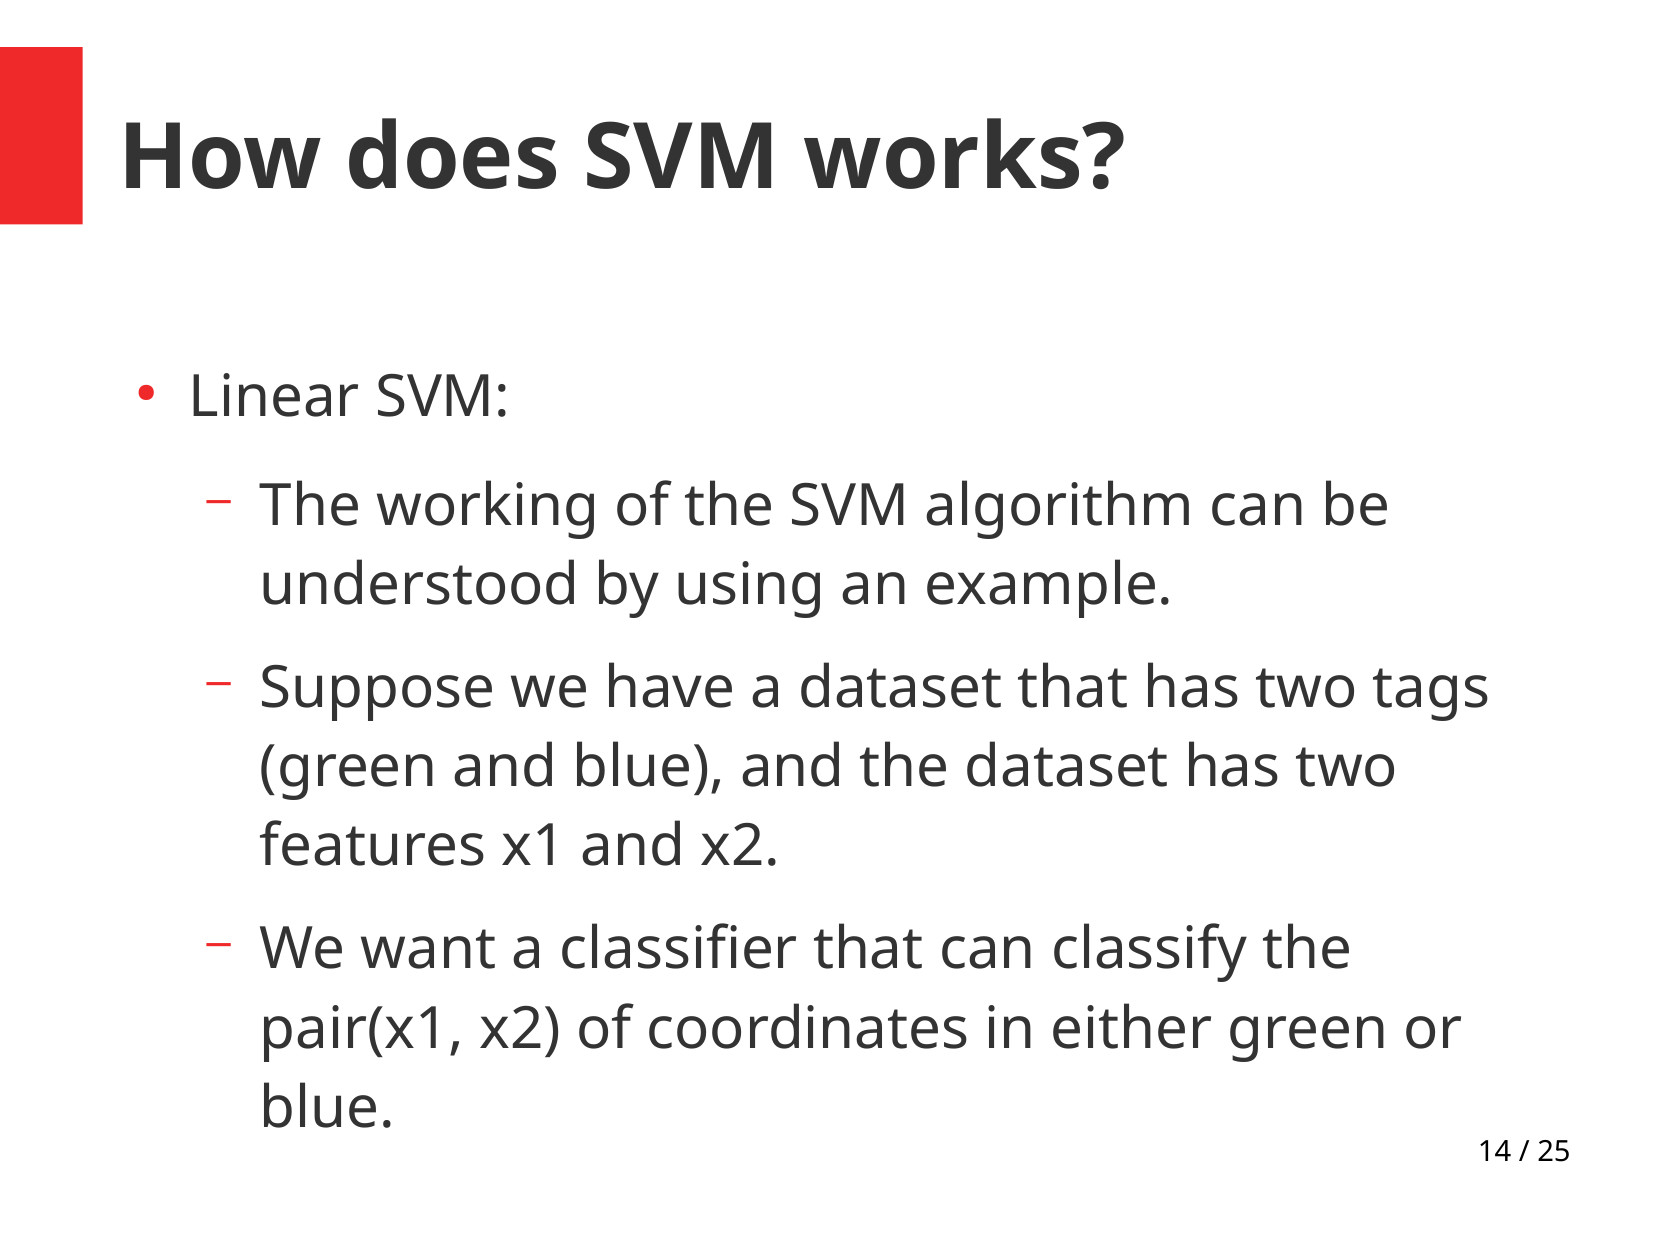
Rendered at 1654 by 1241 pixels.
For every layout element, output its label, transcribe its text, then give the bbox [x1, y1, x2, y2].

list Linear SVM: The working of the SVM algorithm can be understood by using an example. Suppose we have a dataset that has two tags (green and blue), and the dataset has two features x1 and x2. We want a classifier that can classify the pair(x1, x2) of coordinates in either green or blue. [118, 354, 1536, 1074]
title How does SVM works? [118, 49, 1571, 257]
